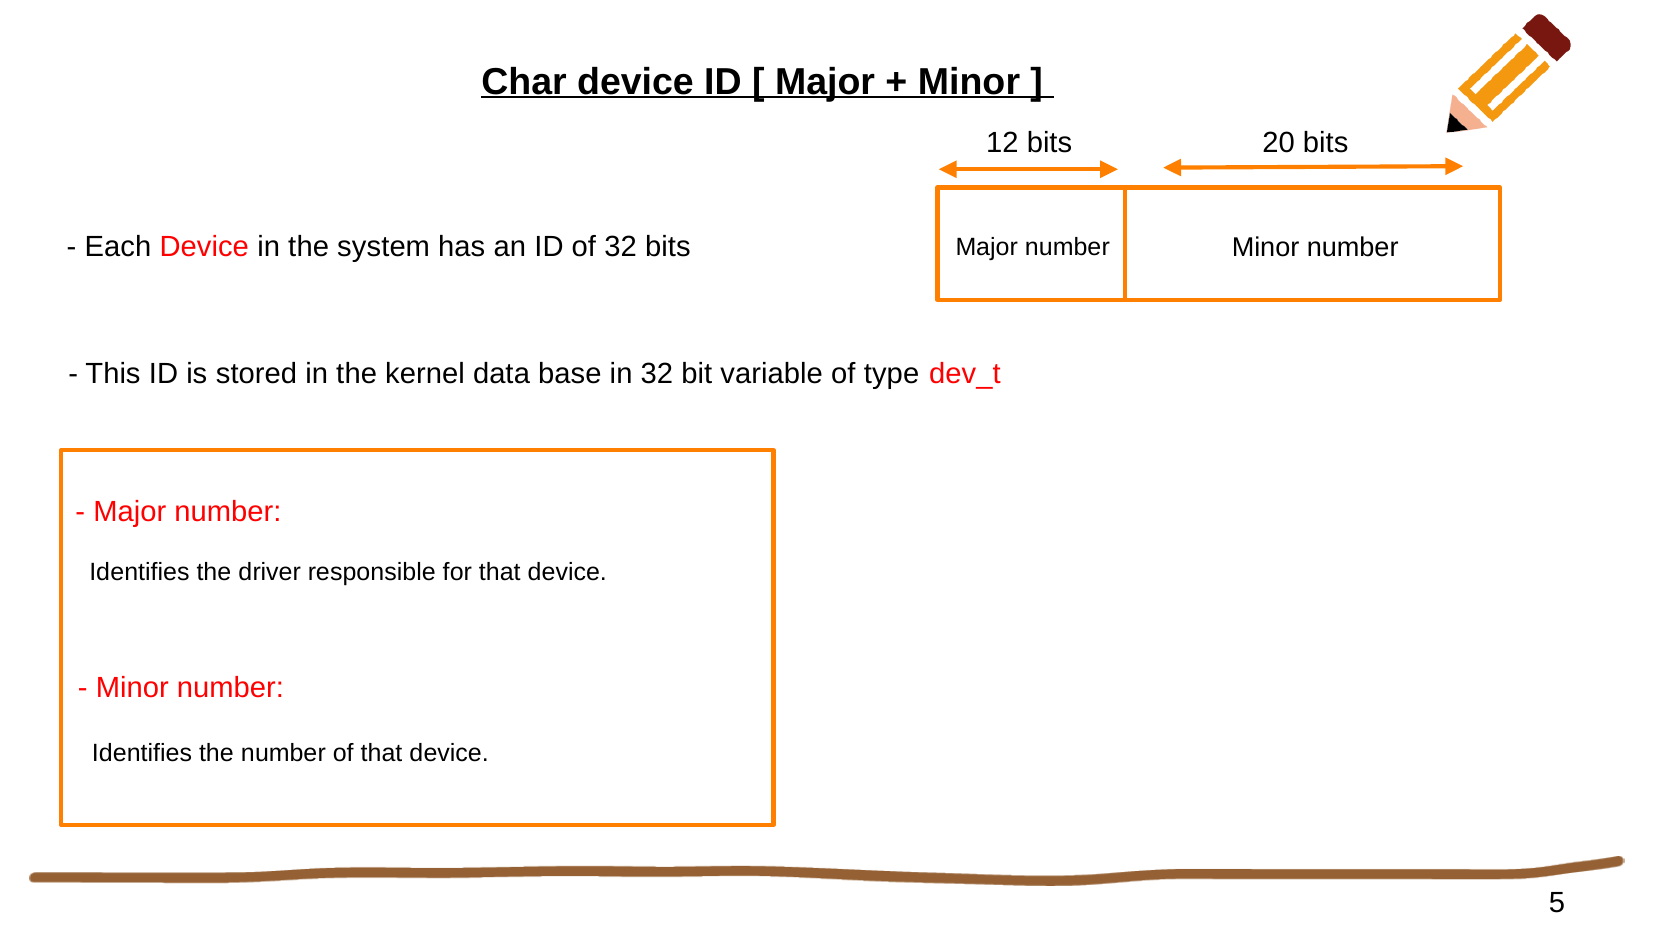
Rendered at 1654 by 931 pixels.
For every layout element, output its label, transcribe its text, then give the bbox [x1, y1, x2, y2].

text_box 20 bits [1247, 118, 1363, 165]
text_box 12 bits [971, 118, 1087, 167]
text_box [61, 450, 774, 826]
picture [29, 856, 1625, 886]
picture [1446, 14, 1571, 133]
text_box Major number [940, 225, 1126, 268]
text_box - This ID is stored in the kernel data base in 32 bit variable of type dev_t [53, 349, 1009, 397]
title Char device ID [ Major + Minor ] [88, 29, 1447, 133]
text_box [1127, 187, 1500, 300]
text_box Minor number [1217, 225, 1414, 271]
text_box [937, 187, 1126, 300]
text_box - Each Device in the system has an ID of 32 bits [51, 222, 709, 271]
